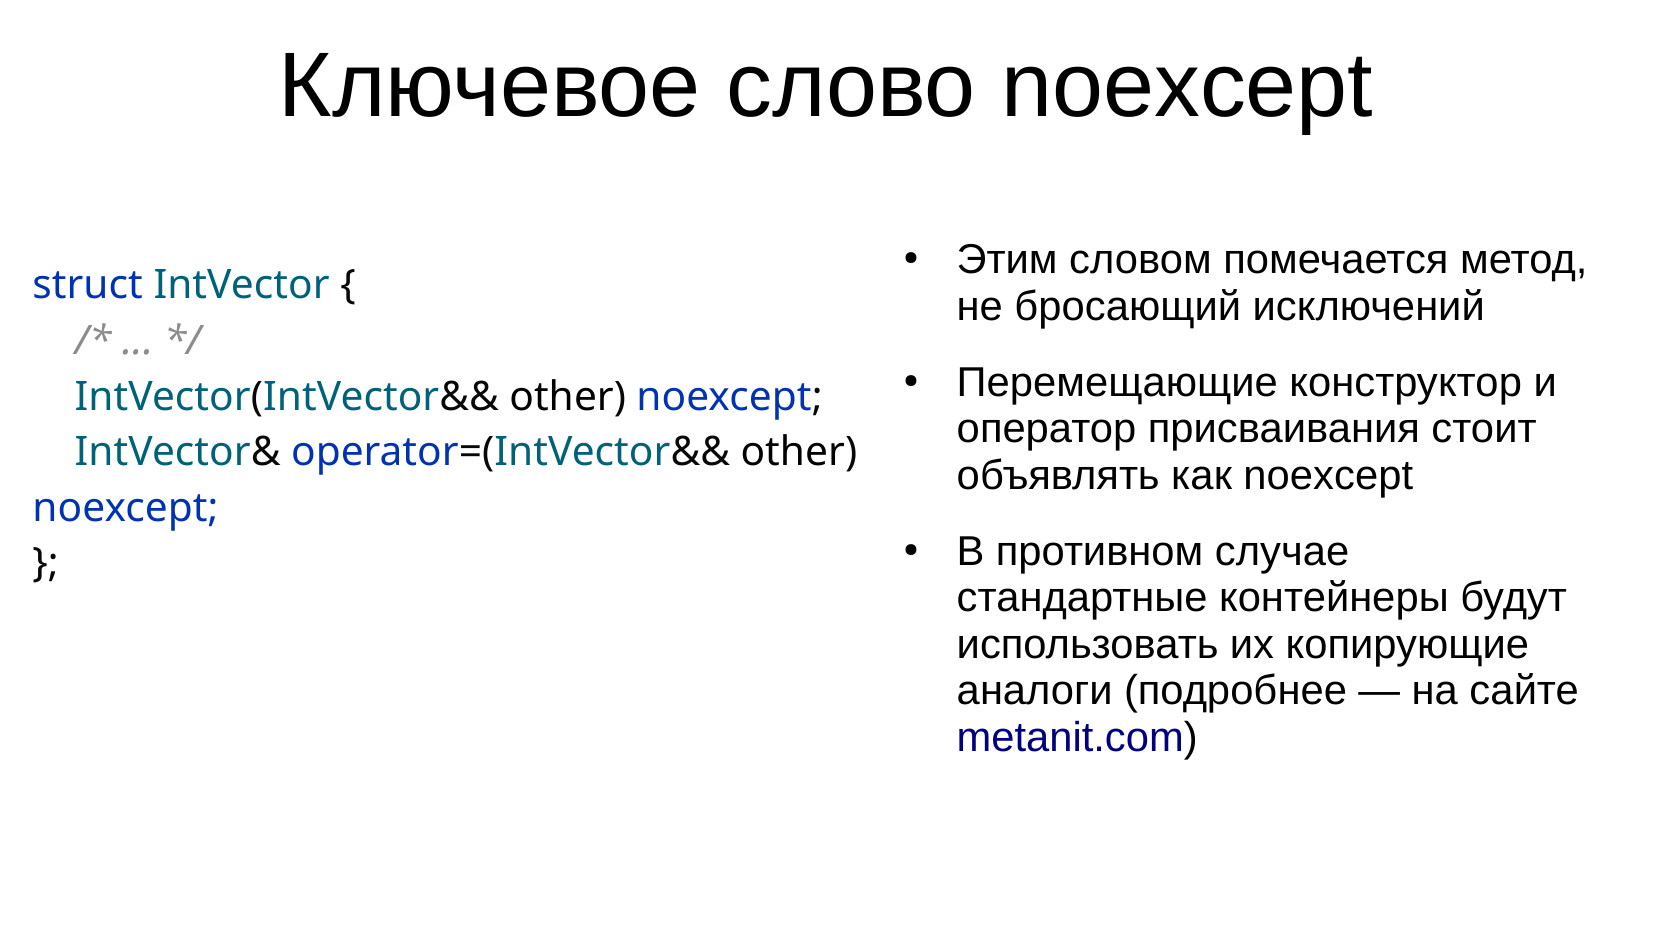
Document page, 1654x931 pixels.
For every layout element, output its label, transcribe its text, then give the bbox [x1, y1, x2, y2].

text_box struct IntVector { /* ... */ IntVector(IntVector&& other) noexcept; IntVector& operator=(IntVector&& other) noexcept; }; [17, 248, 885, 596]
title Ключевое слово noexcept [82, 7, 1571, 163]
list Этим словом помечается метод, не бросающий исключений Перемещающие конструктор и оператор присваивания стоит объявлять как noexcept В противном случае стандартные контейнеры будут использовать их копирующие аналоги (подробнее — на сайте metanit.com) [885, 236, 1595, 886]
